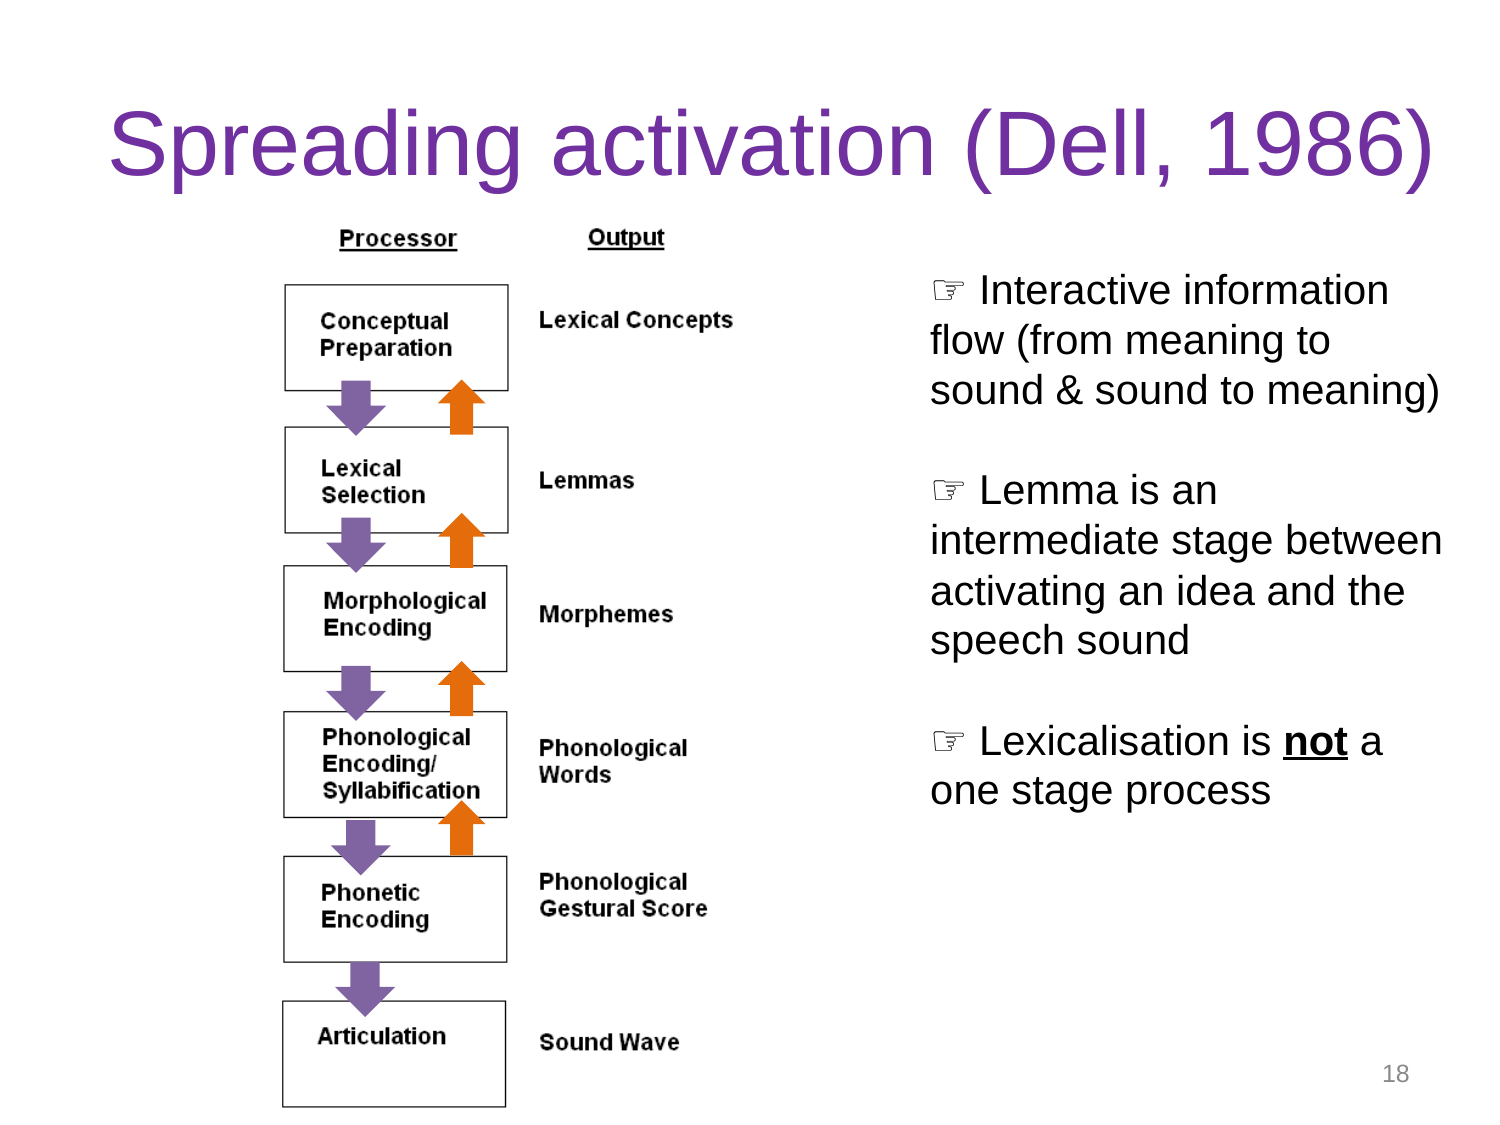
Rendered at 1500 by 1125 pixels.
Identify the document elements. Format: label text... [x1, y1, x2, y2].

text_box [442, 663, 481, 715]
title Spreading activation (Dell, 1986) [75, 45, 1471, 233]
text_box [335, 822, 386, 873]
text_box ☞ Interactive information flow (from meaning to sound & sound to meaning) ☞ Lemma is an intermediate stage between activating an idea and the speech sound ☞ Lexicalisation is not a one stage process [915, 255, 1471, 822]
text_box [442, 515, 481, 566]
text_box [442, 803, 481, 854]
text_box [331, 519, 382, 570]
text_box [331, 382, 382, 433]
text_box <number> [1074, 1042, 1426, 1103]
text_box [442, 382, 481, 433]
text_box [331, 667, 382, 718]
text_box [340, 964, 391, 1015]
picture [253, 215, 768, 1121]
